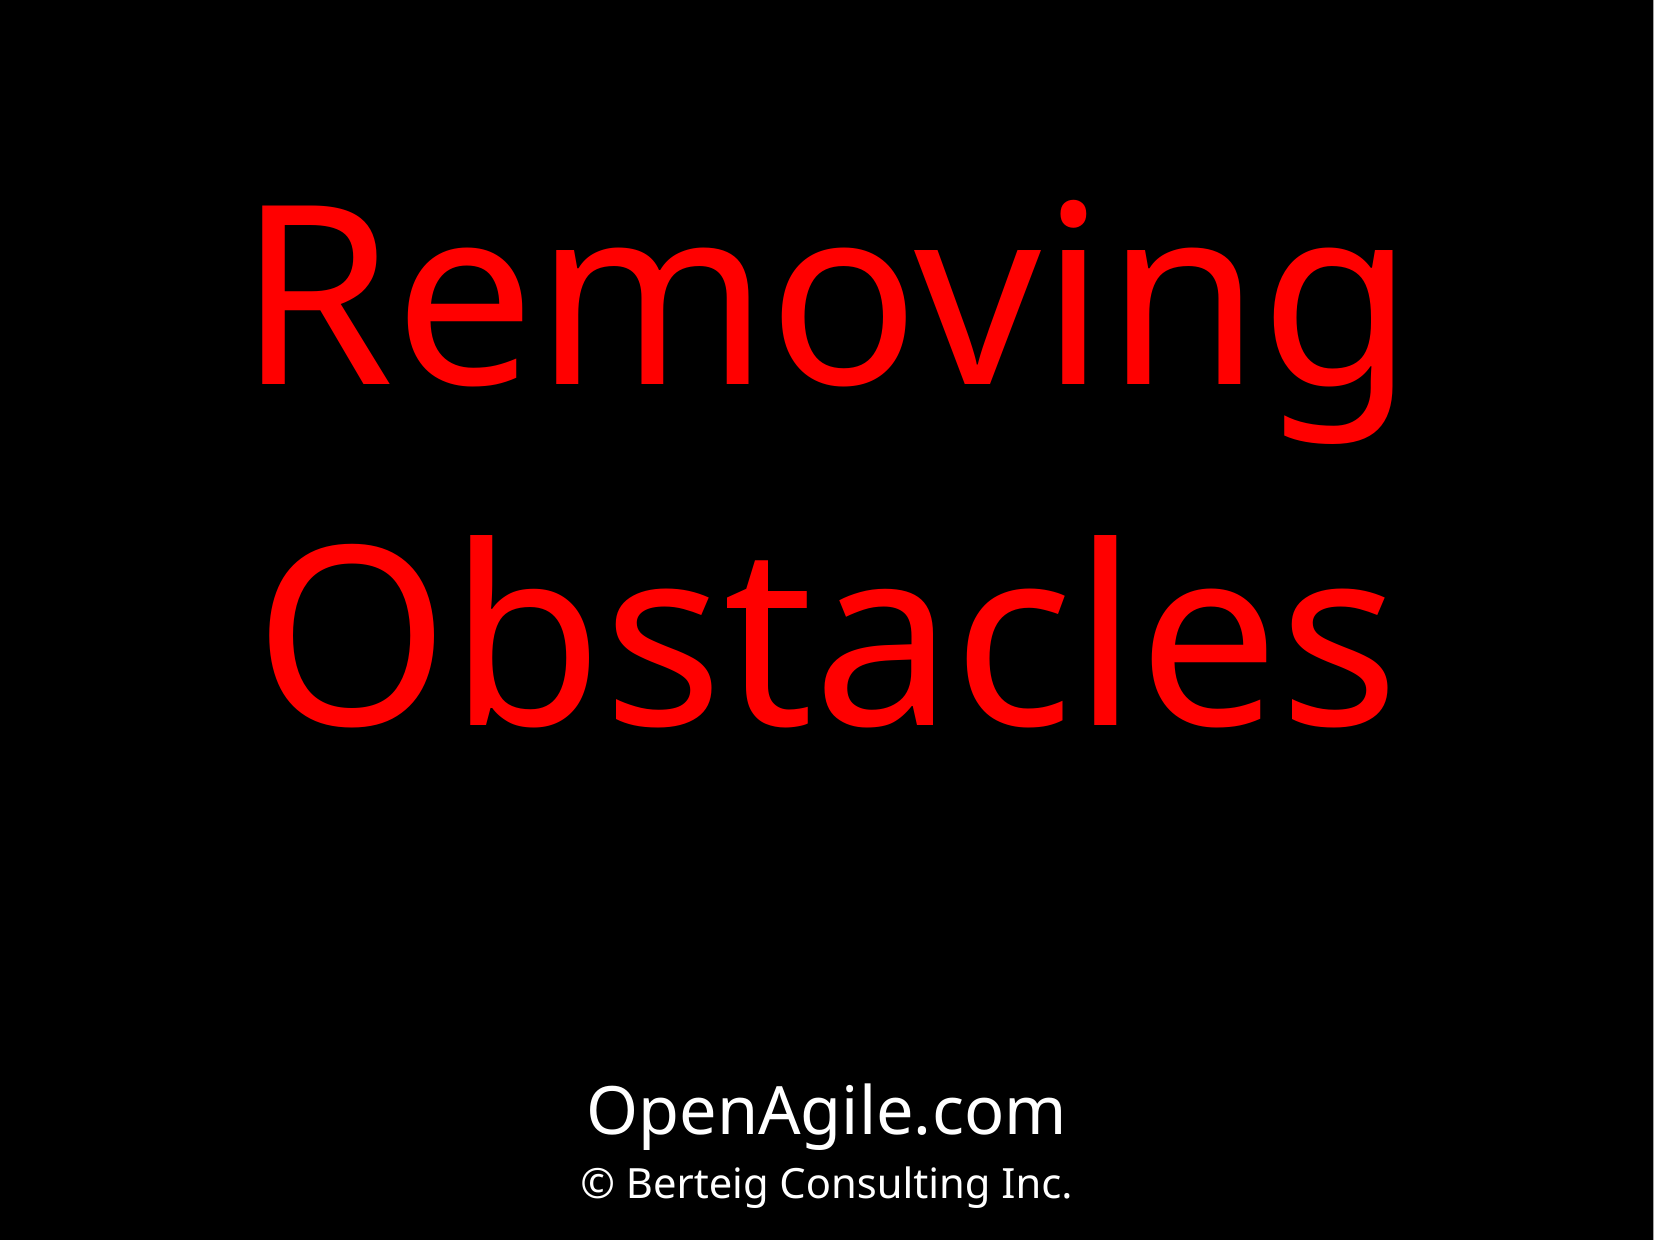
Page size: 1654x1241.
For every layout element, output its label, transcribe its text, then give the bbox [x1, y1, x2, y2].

title Removing Obstacles [59, 36, 1595, 879]
